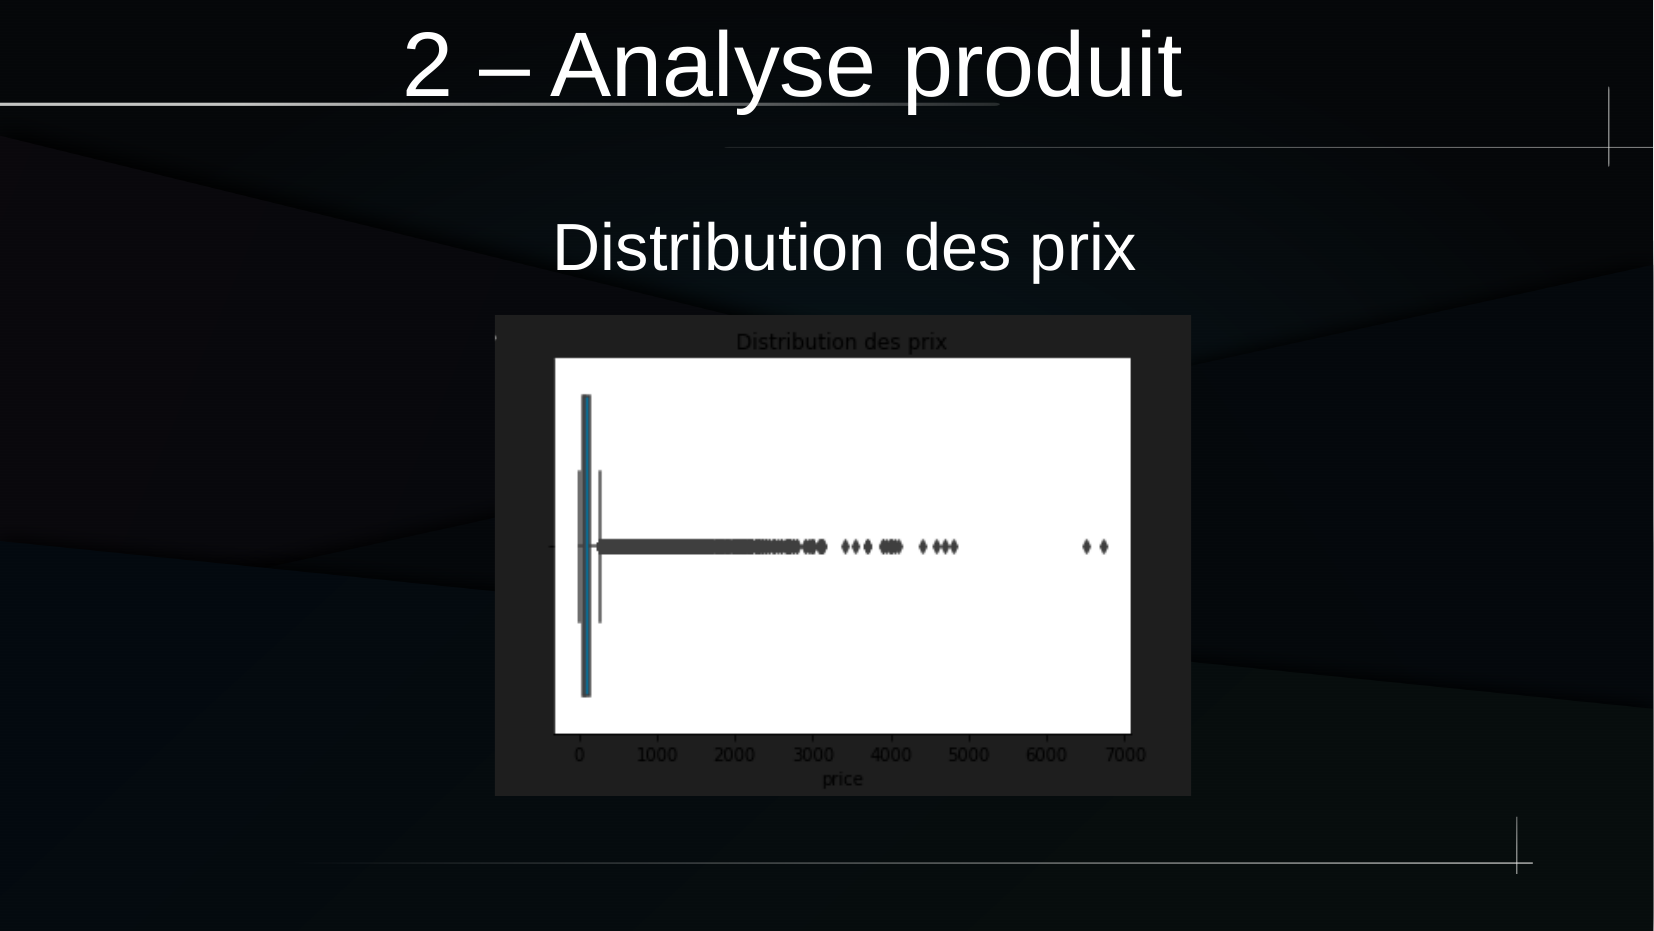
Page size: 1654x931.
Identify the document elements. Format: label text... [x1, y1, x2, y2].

list Distribution des prix [75, 210, 1564, 750]
picture [0, 0, 1654, 931]
title 2 – Analyse produit [23, 11, 1589, 119]
